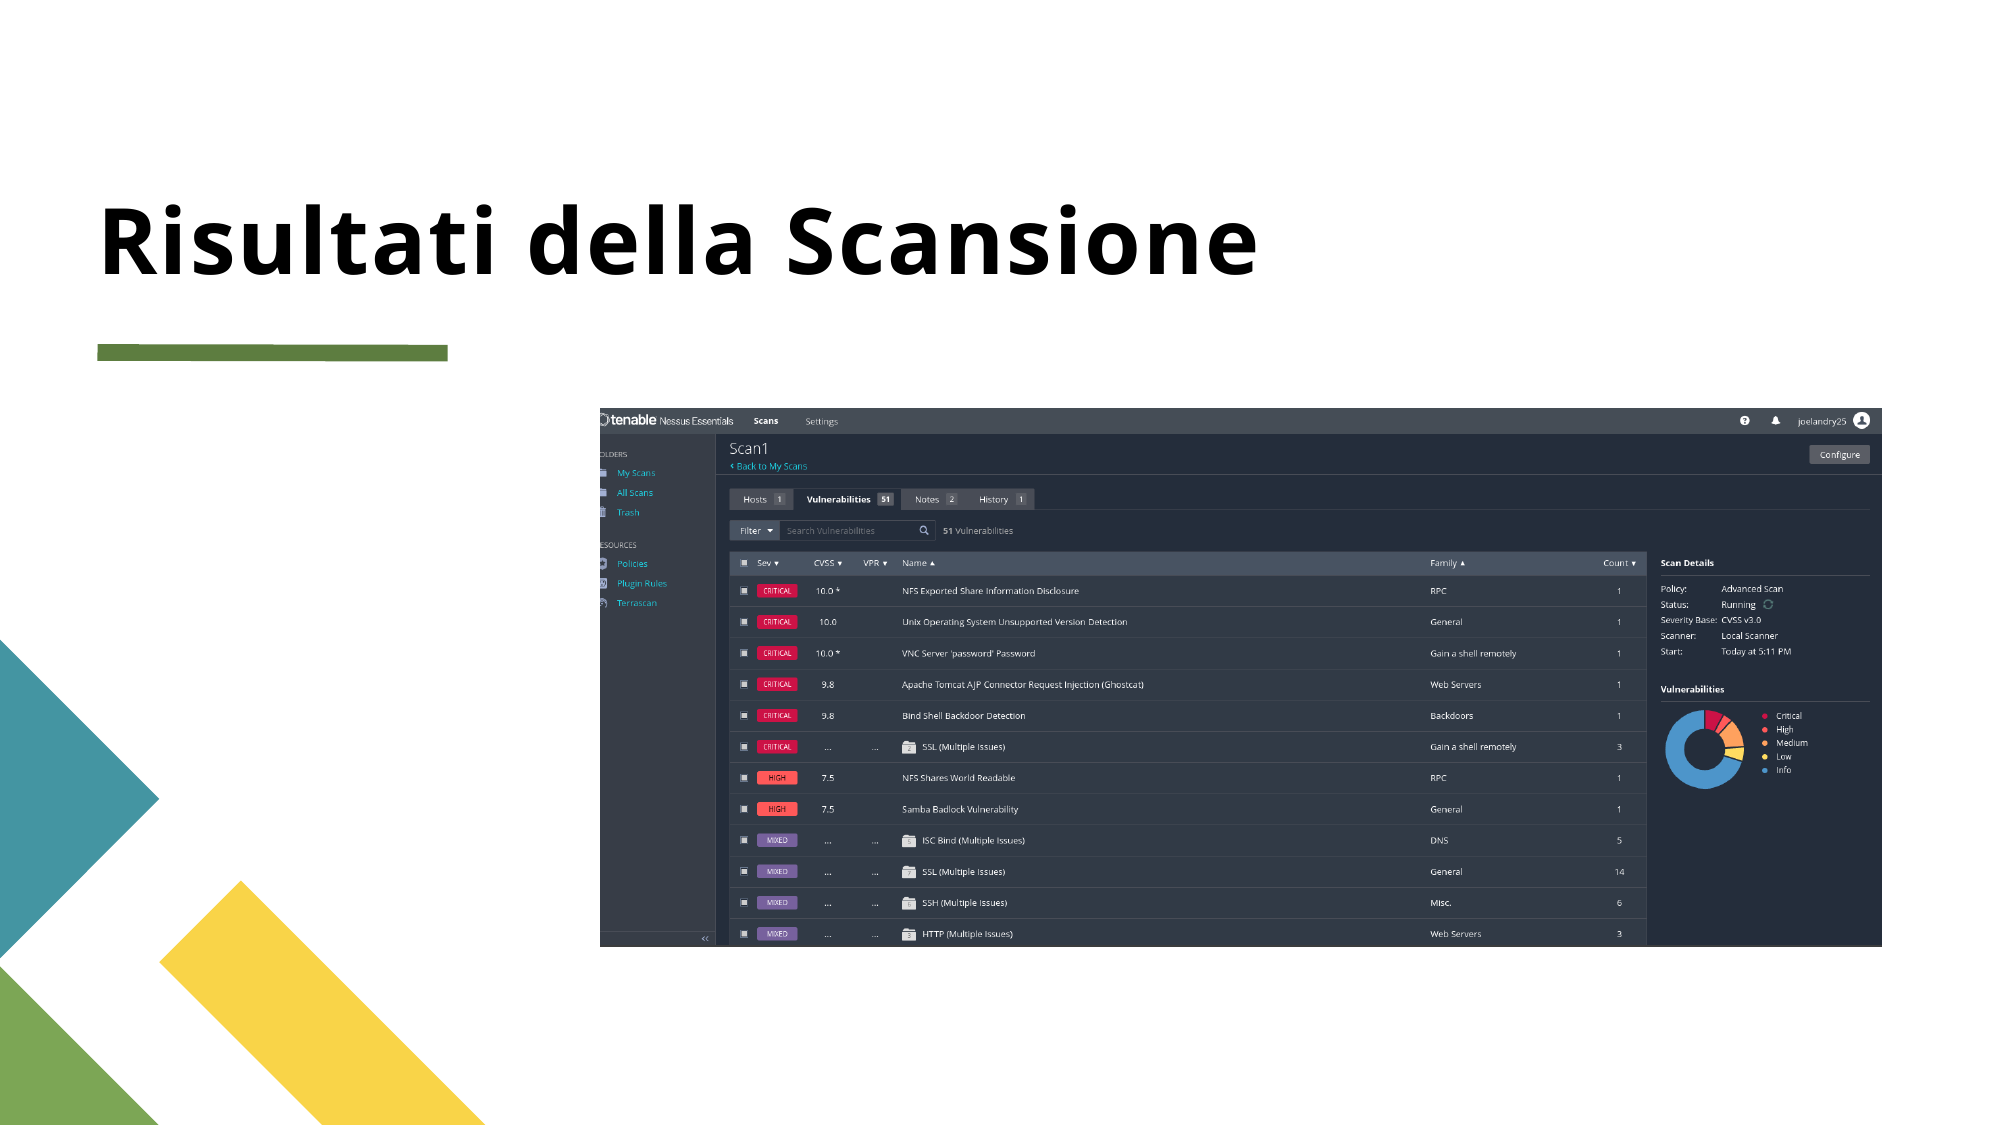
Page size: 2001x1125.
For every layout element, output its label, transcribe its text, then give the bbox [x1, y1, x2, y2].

title Risultati della Scansione [97, 16, 1882, 293]
picture [600, 408, 1882, 947]
